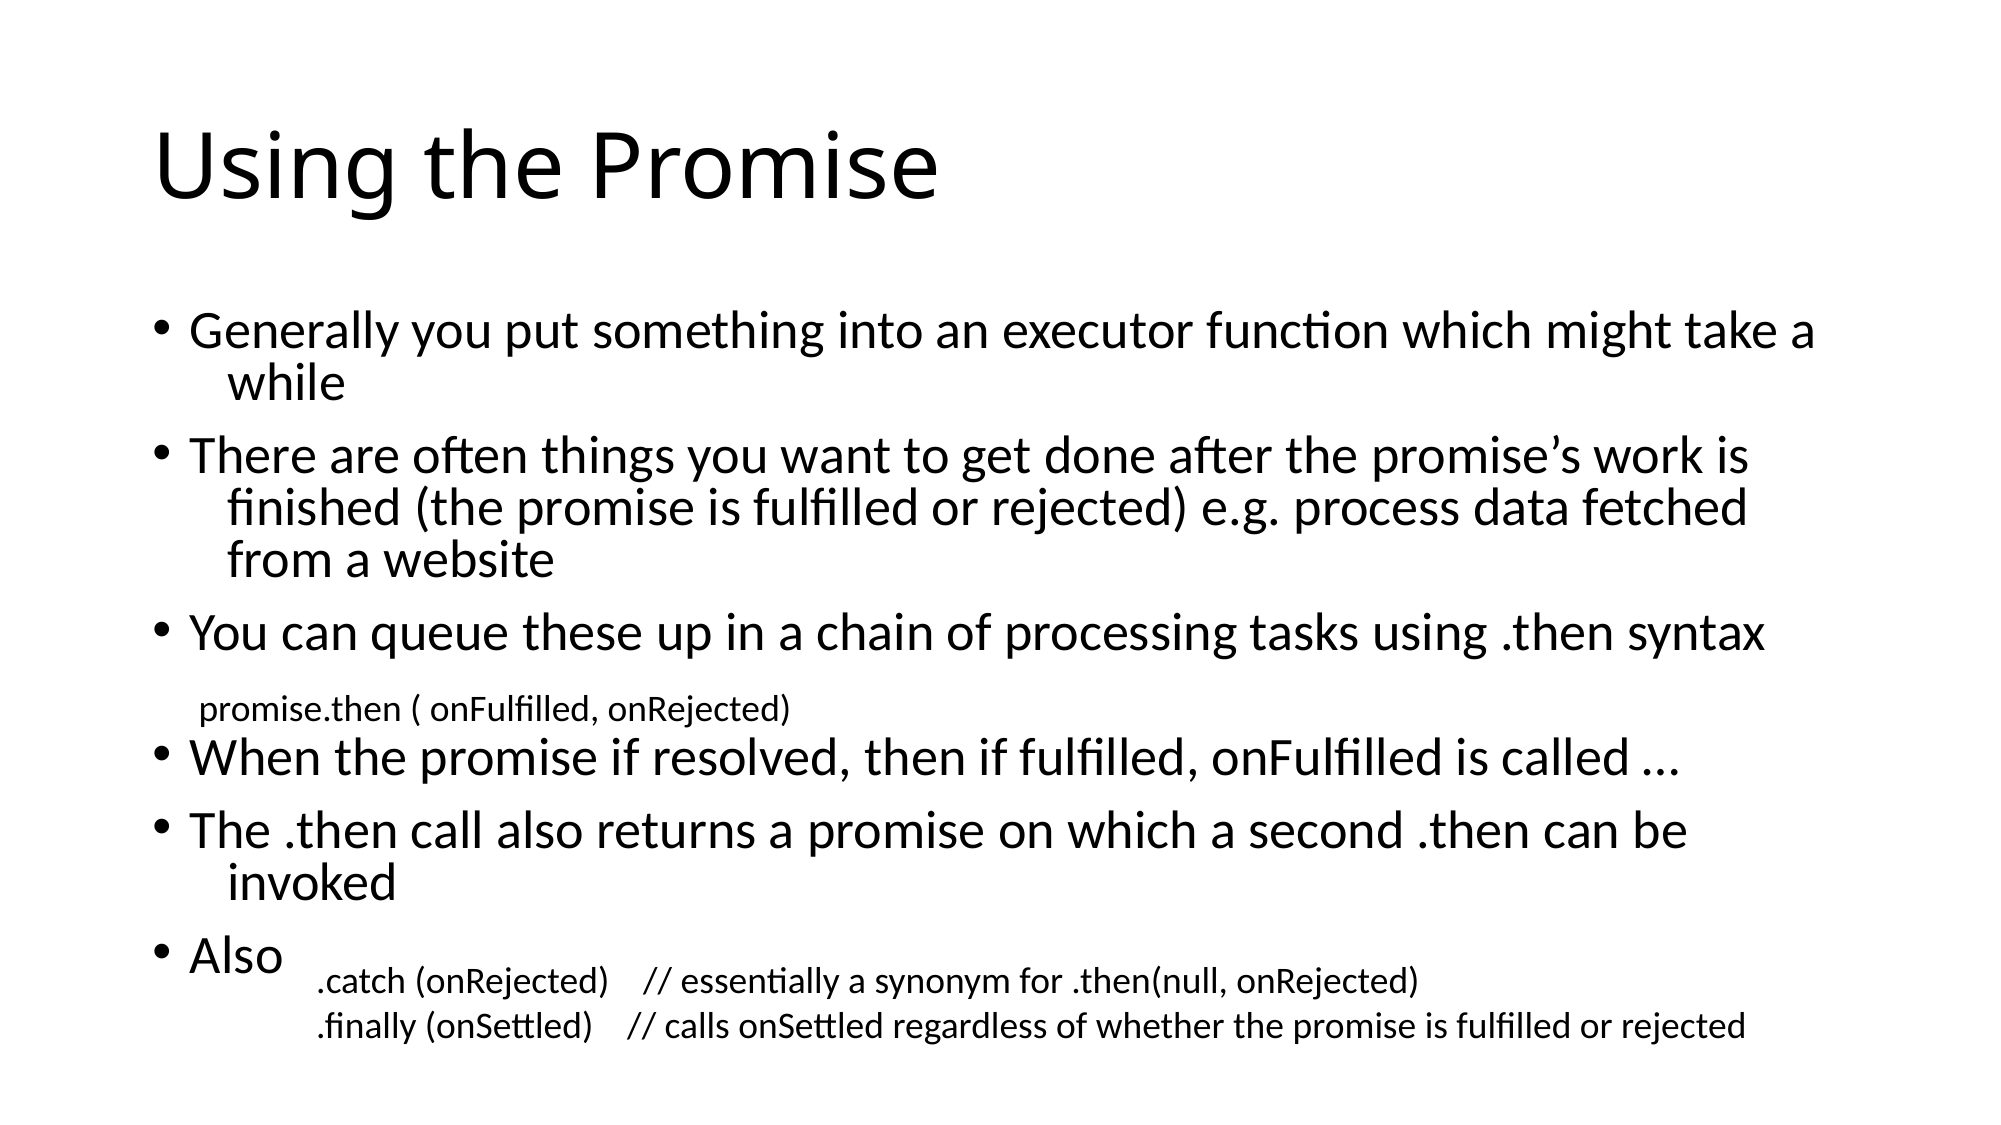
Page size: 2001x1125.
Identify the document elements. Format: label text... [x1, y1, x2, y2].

text_box .catch (onRejected) // essentially a synonym for .then(null, onRejected) .finally (onSettled) // calls onSettled regardless of whether the promise is fulfilled or rejected [301, 948, 1783, 1055]
text_box promise.then ( onFulfilled, onRejected) [183, 676, 1377, 738]
list Generally you put something into an executor function which might take a while There are often things you want to get done after the promise’s work is finished (the promise is fulfilled or rejected) e.g. process data fetched from a website You can queue these up in a chain of processing tasks using .then syntax When the promise if resolved, then if fulfilled, onFulfilled is called … The .then call also returns a promise on which a second .then can be invoked Also [137, 299, 1863, 1014]
title Using the Promise [137, 59, 1863, 278]
